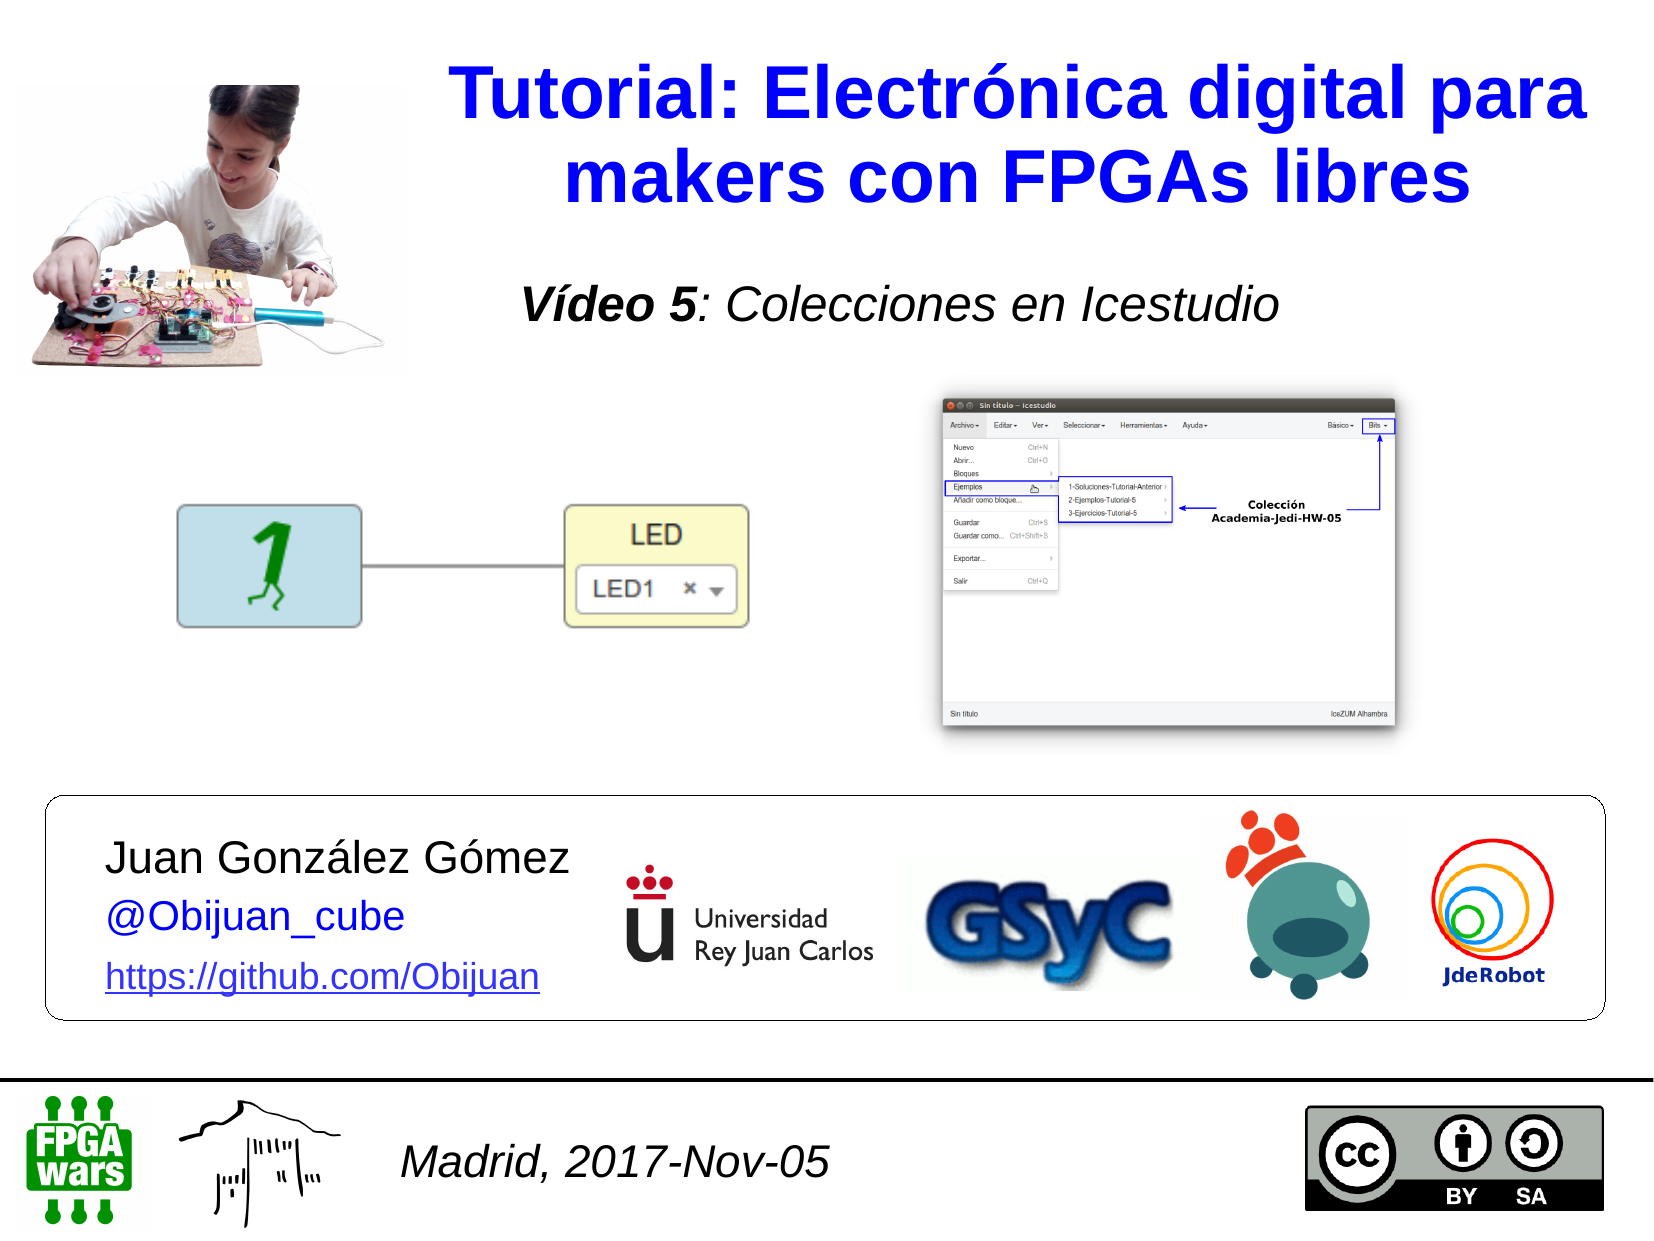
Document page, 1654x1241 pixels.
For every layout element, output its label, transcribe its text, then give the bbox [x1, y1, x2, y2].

text_box Vídeo 5: Colecciones en Icestudio [450, 248, 1351, 361]
text_box https://github.com/Obijuan [90, 948, 556, 1006]
picture [15, 1095, 150, 1231]
picture [915, 374, 1425, 756]
picture [1200, 810, 1576, 1006]
title Tutorial: Electrónica digital para makers con FPGAs libres [420, 45, 1617, 226]
picture [165, 1089, 361, 1241]
text_box [45, 795, 1606, 1021]
text_box Madrid, 2017-Nov-05 [390, 1110, 841, 1213]
picture [900, 854, 1196, 991]
picture [610, 854, 886, 976]
picture [15, 85, 406, 379]
text_box @Obijuan_cube [90, 885, 451, 961]
text_box Juan González Gómez [90, 825, 601, 916]
picture [1305, 1094, 1604, 1221]
picture [90, 462, 835, 676]
